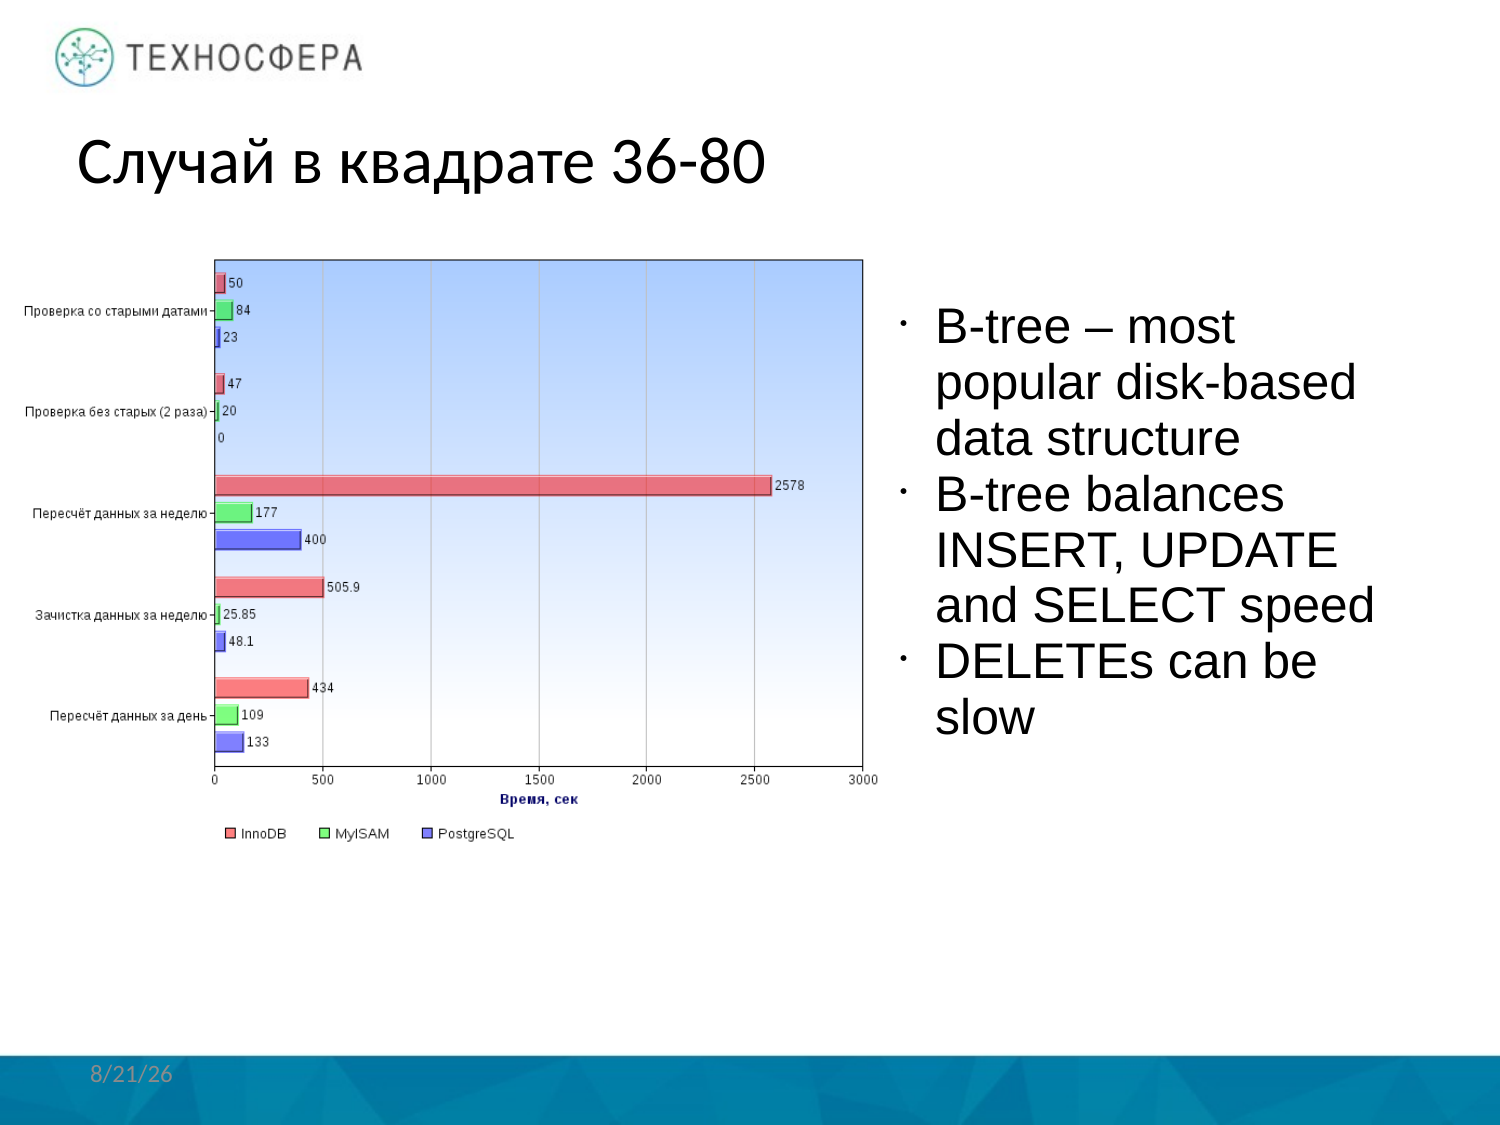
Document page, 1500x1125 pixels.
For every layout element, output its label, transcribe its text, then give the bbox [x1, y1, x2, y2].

picture [0, 0, 1500, 1057]
text_box B-tree – most popular disk-based data structure B-tree balances INSERT, UPDATE and SELECT speed DELETEs can be slow [886, 291, 1411, 757]
title Случай в квадрате 36-80 [77, 96, 1428, 238]
